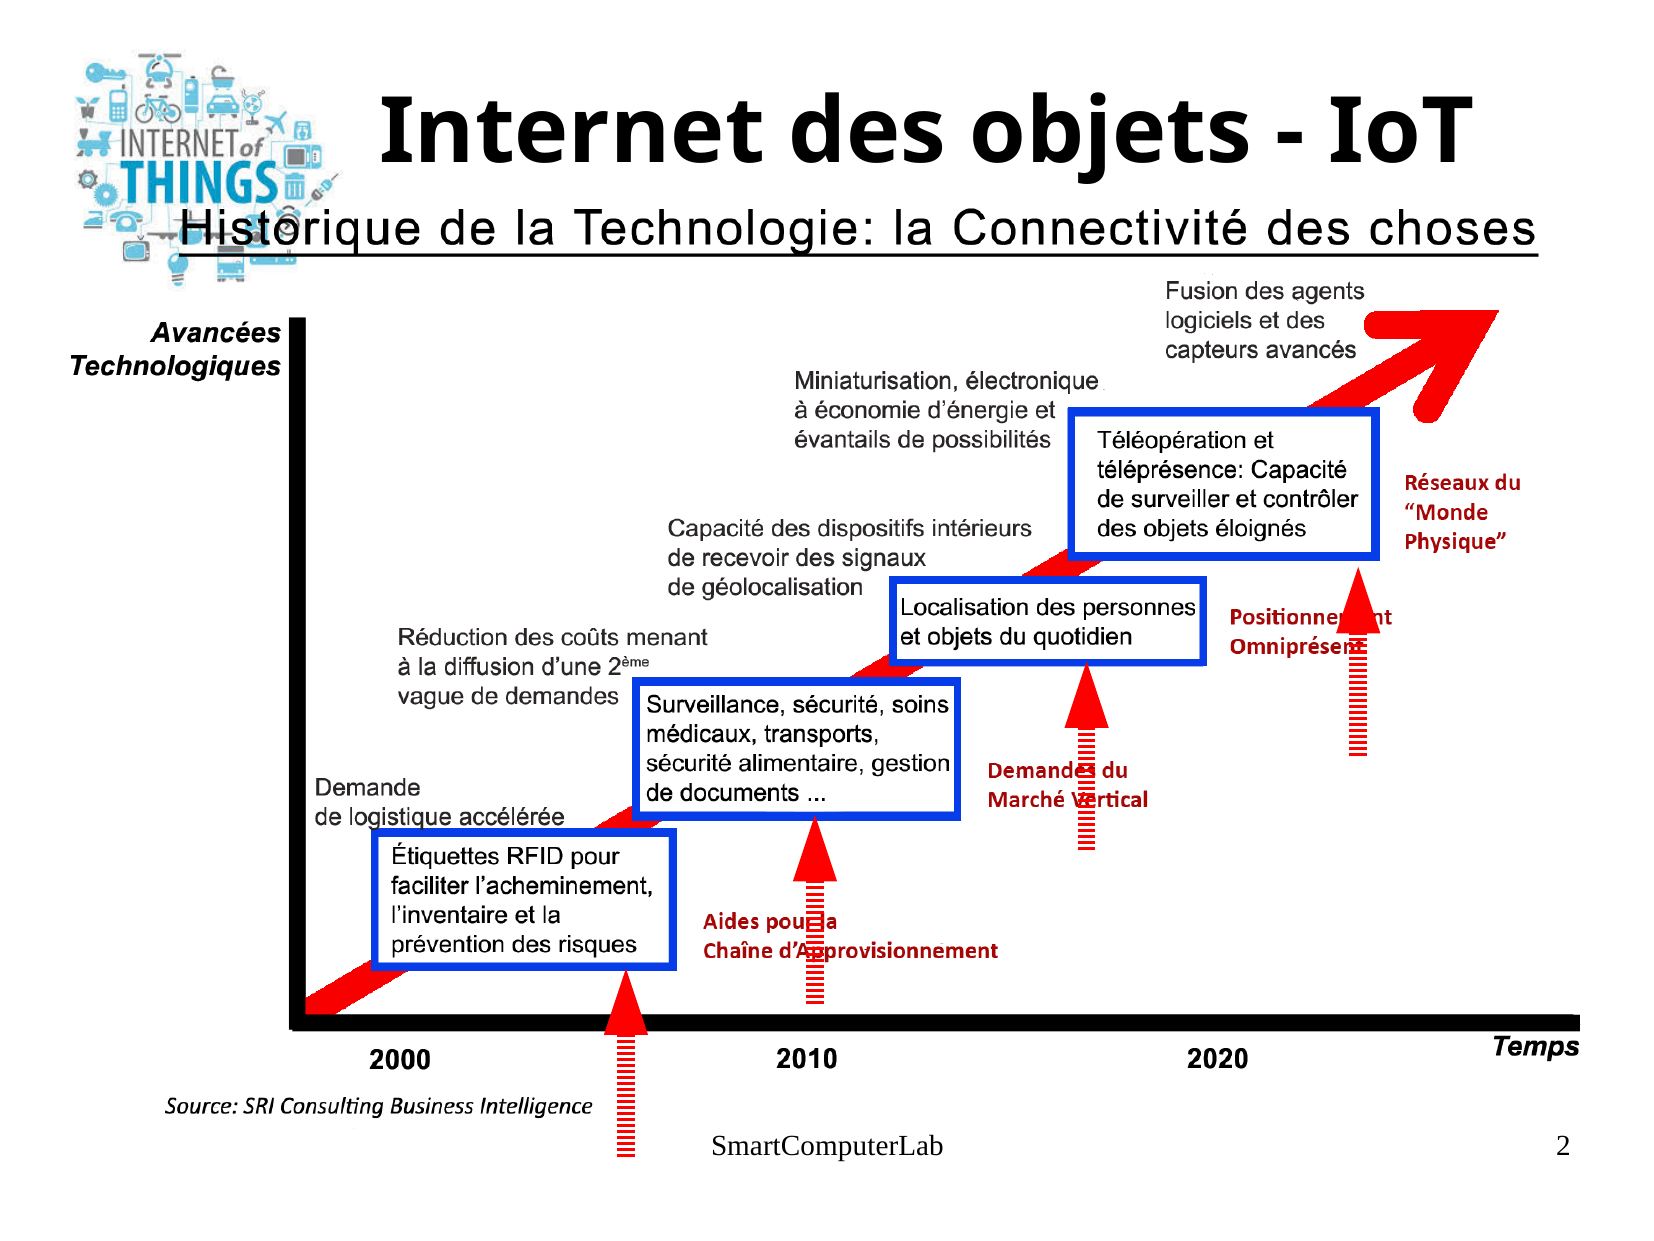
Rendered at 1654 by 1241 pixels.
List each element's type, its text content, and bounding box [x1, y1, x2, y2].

picture [65, 49, 1589, 1134]
title Internet des objets - IoT [307, 23, 1548, 208]
